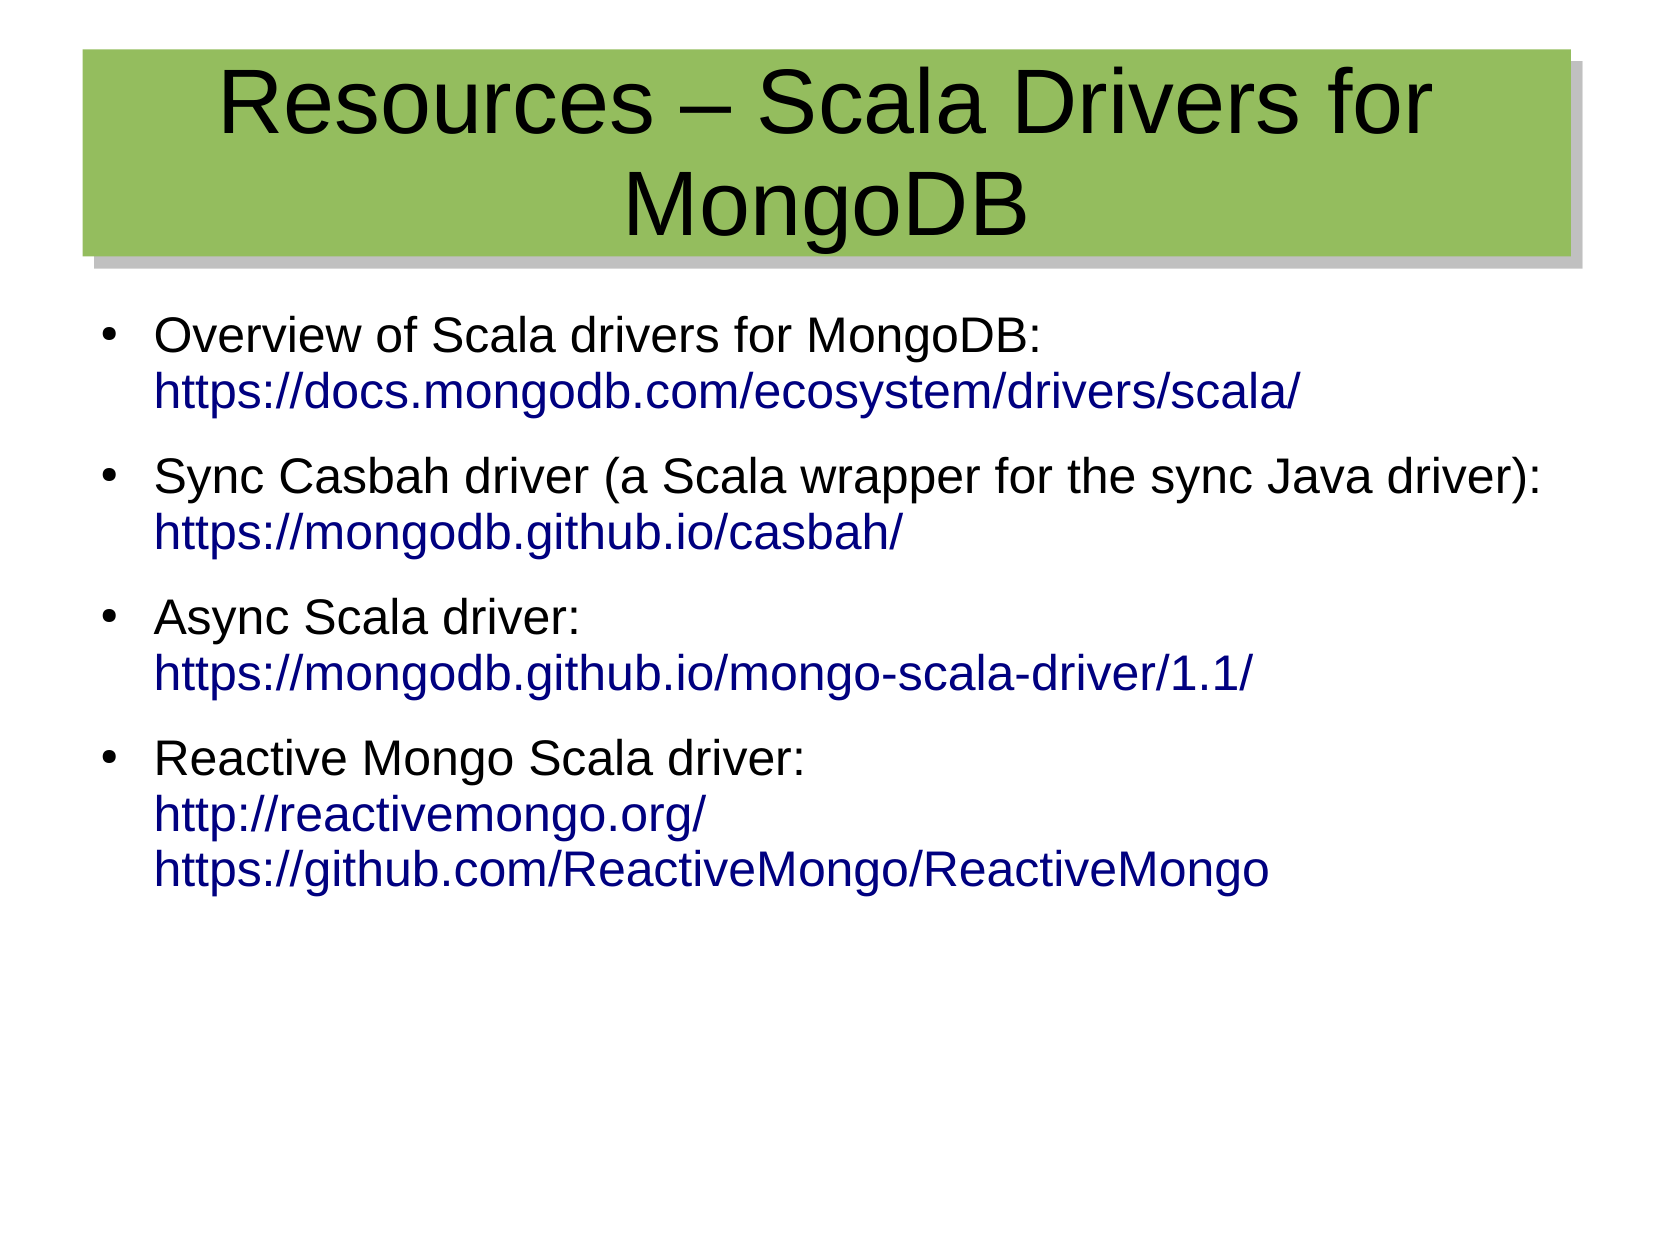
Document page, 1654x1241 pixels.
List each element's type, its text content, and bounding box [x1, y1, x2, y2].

title Resources – Scala Drivers for MongoDB [82, 49, 1571, 257]
list Overview of Scala drivers for MongoDB: https://docs.mongodb.com/ecosystem/drivers/scala/ Sync Casbah driver (a Scala wrapper for the sync Java driver): https://mongodb.github.io/casbah/ Async Scala driver: https://mongodb.github.io/mongo-scala-driver/1.1/ Reactive Mongo Scala driver: http://reactivemongo.org/ https://github.com/ReactiveMongo/ReactiveMongo [82, 307, 1571, 1111]
